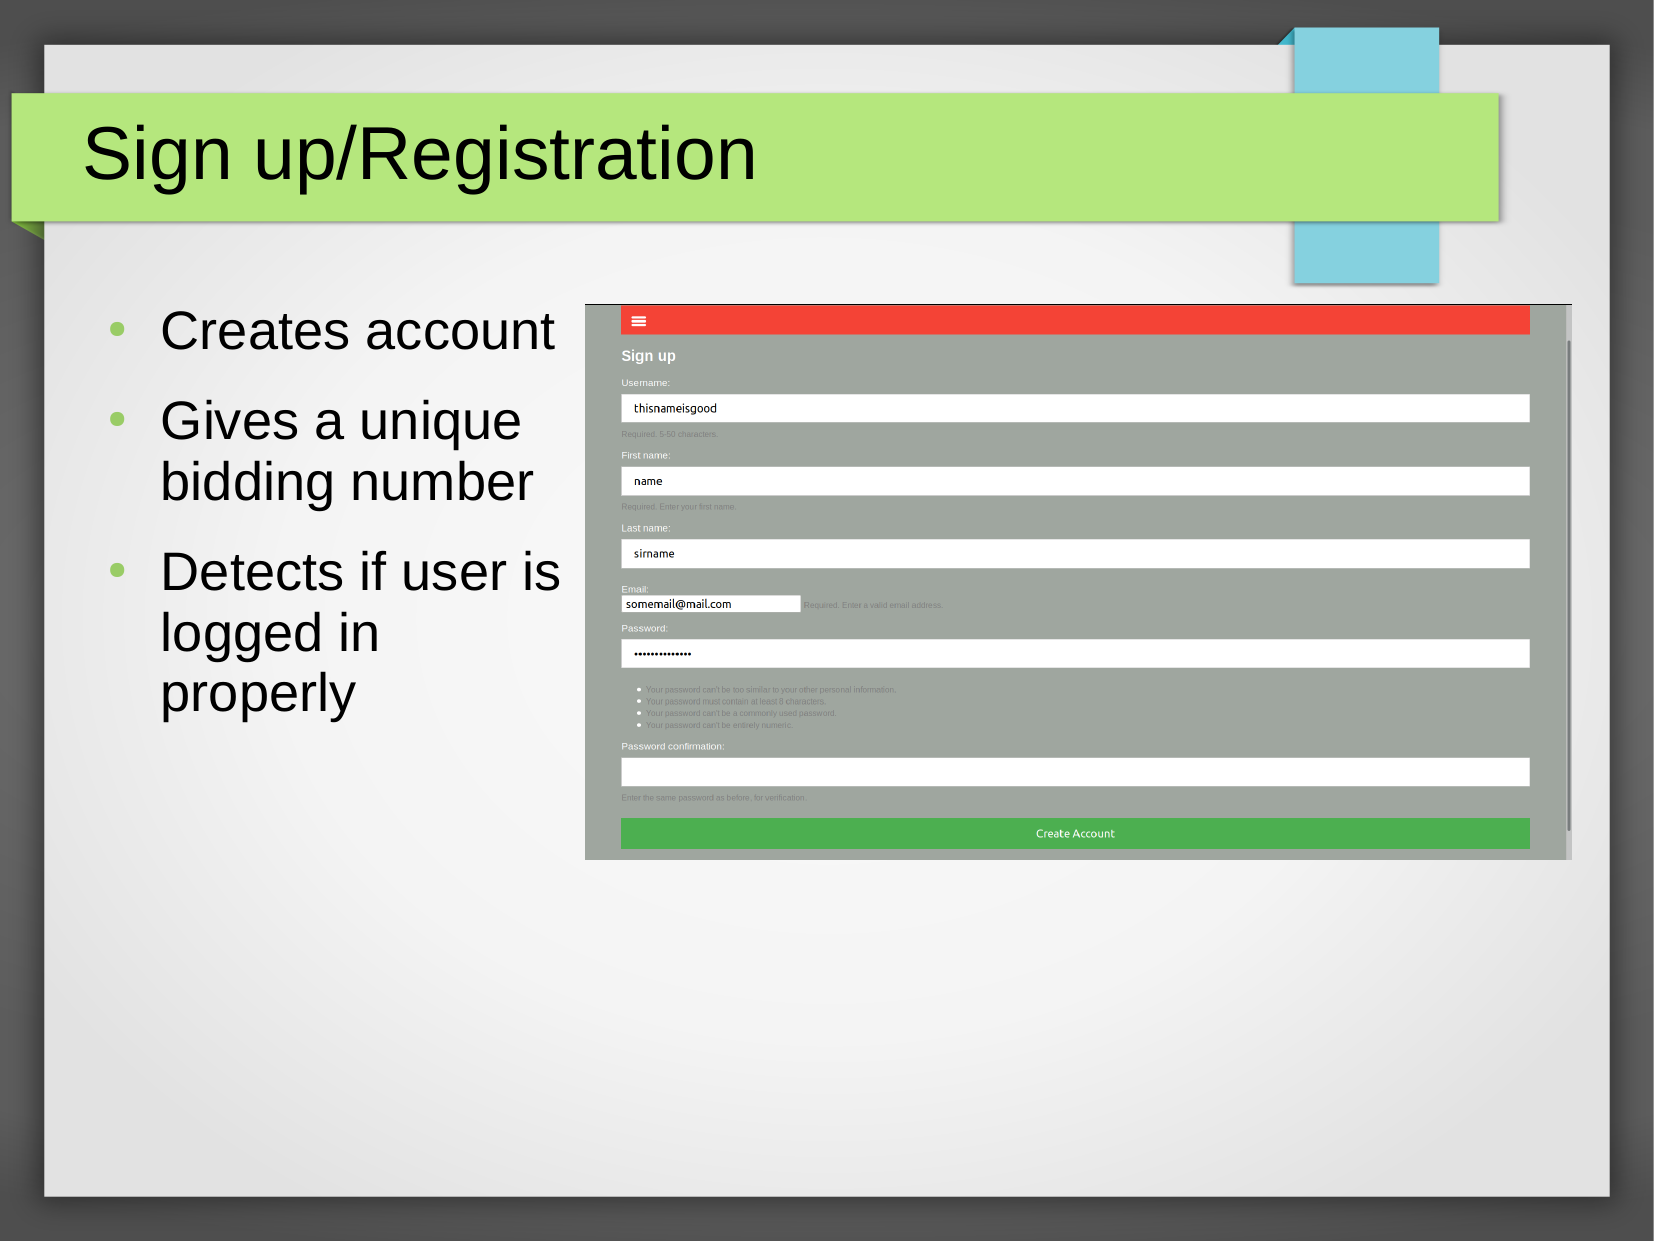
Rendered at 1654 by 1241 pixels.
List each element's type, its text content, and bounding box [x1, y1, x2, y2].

list Creates account Gives a unique bidding number Detects if user is logged in properly [90, 300, 571, 1021]
title Sign up/Registration [82, 94, 1264, 213]
picture [0, 0, 1654, 1241]
